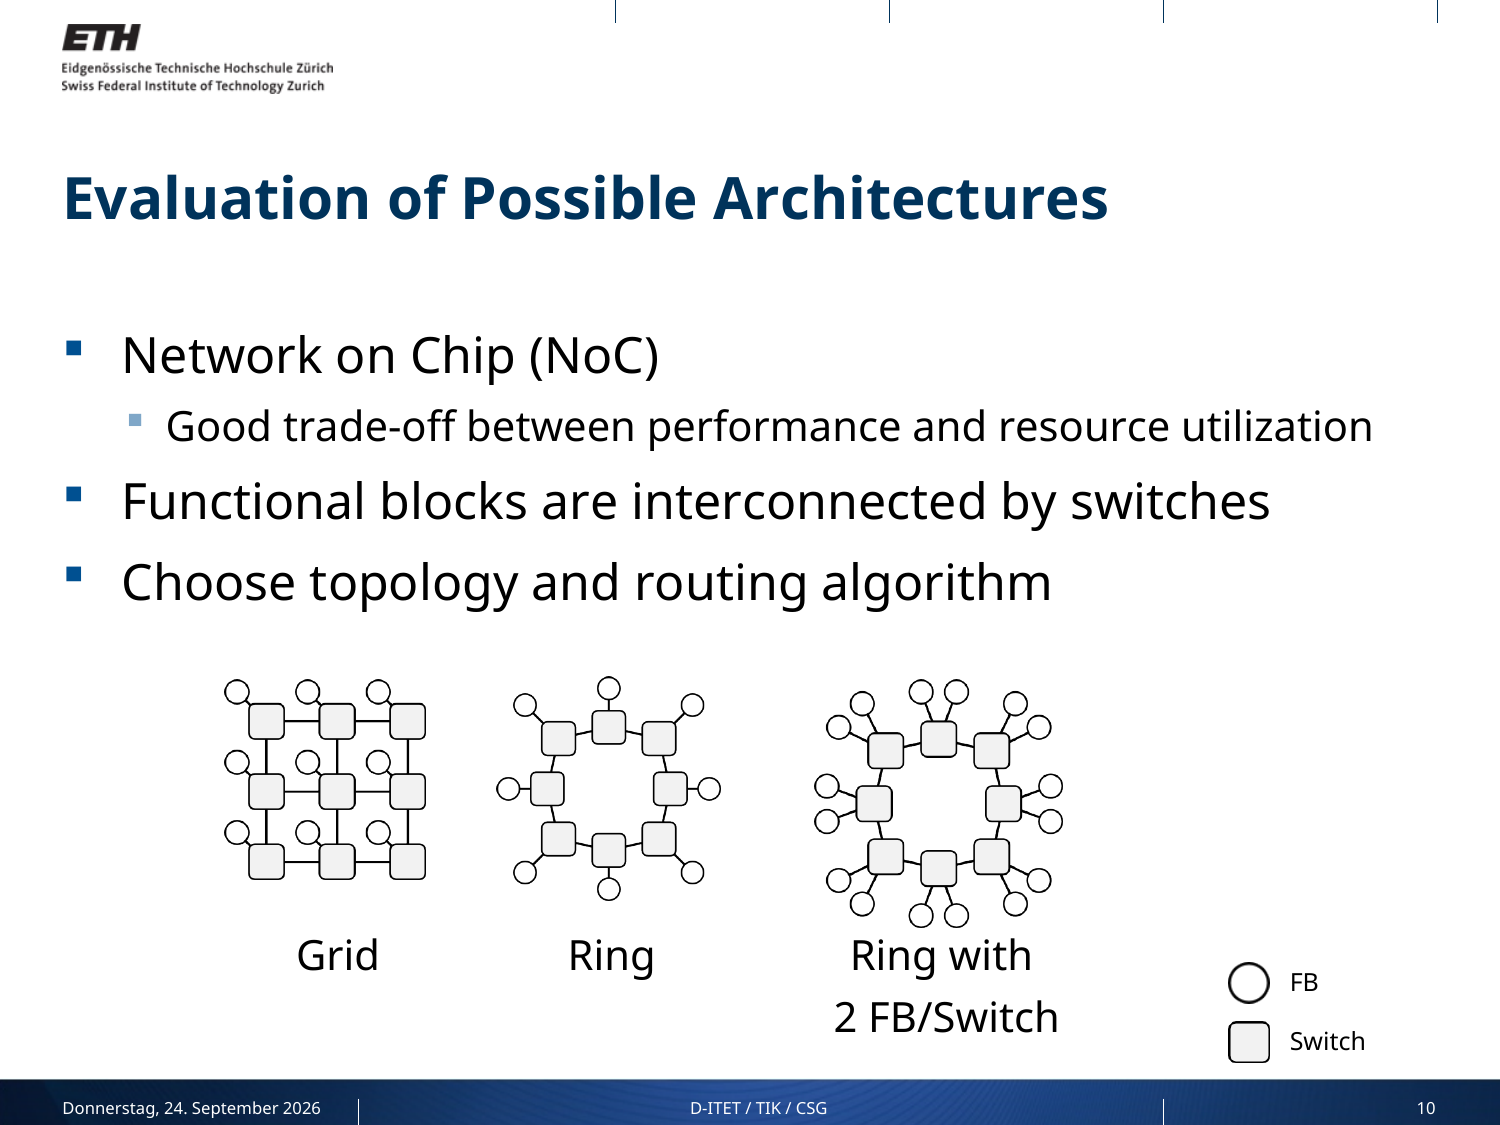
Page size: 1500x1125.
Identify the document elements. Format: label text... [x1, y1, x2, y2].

list Network on Chip (NoC) Good trade-off between performance and resource utilization Functional blocks are interconnected by switches Choose topology and routing algorithm [62, 319, 1438, 1067]
title Evaluation of Possible Architectures [62, 157, 1438, 296]
picture [496, 676, 721, 902]
picture [1228, 962, 1270, 1004]
picture [224, 679, 426, 880]
text_box Ring [552, 921, 669, 987]
picture [0, 1078, 1500, 1125]
picture [62, 24, 333, 94]
text_box FB [1275, 939, 1337, 1004]
picture [814, 679, 1063, 928]
text_box Switch [1275, 998, 1379, 1063]
text_box Grid [281, 921, 390, 987]
text_box Ring with 2 FB/Switch [818, 921, 1071, 1049]
picture [1228, 1021, 1270, 1063]
